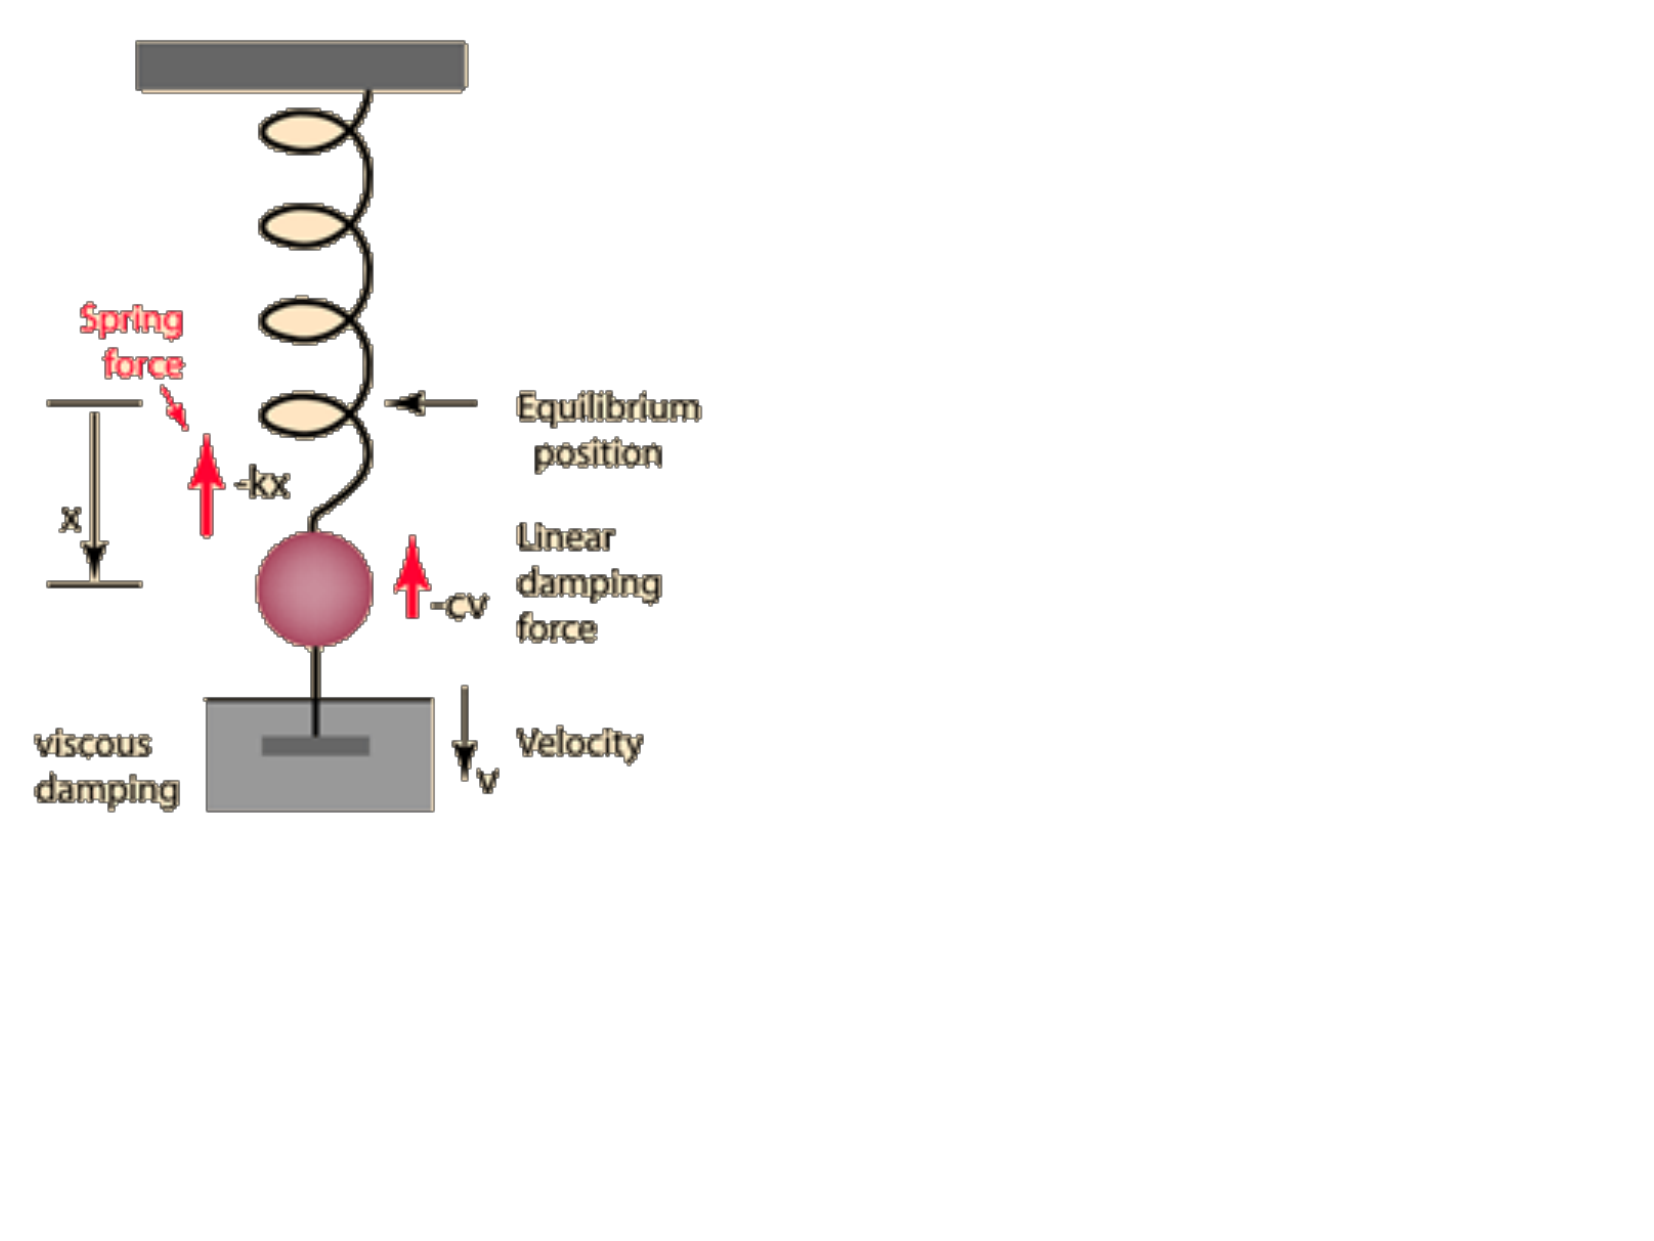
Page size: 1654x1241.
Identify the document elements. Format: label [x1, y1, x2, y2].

picture [5, 0, 733, 875]
